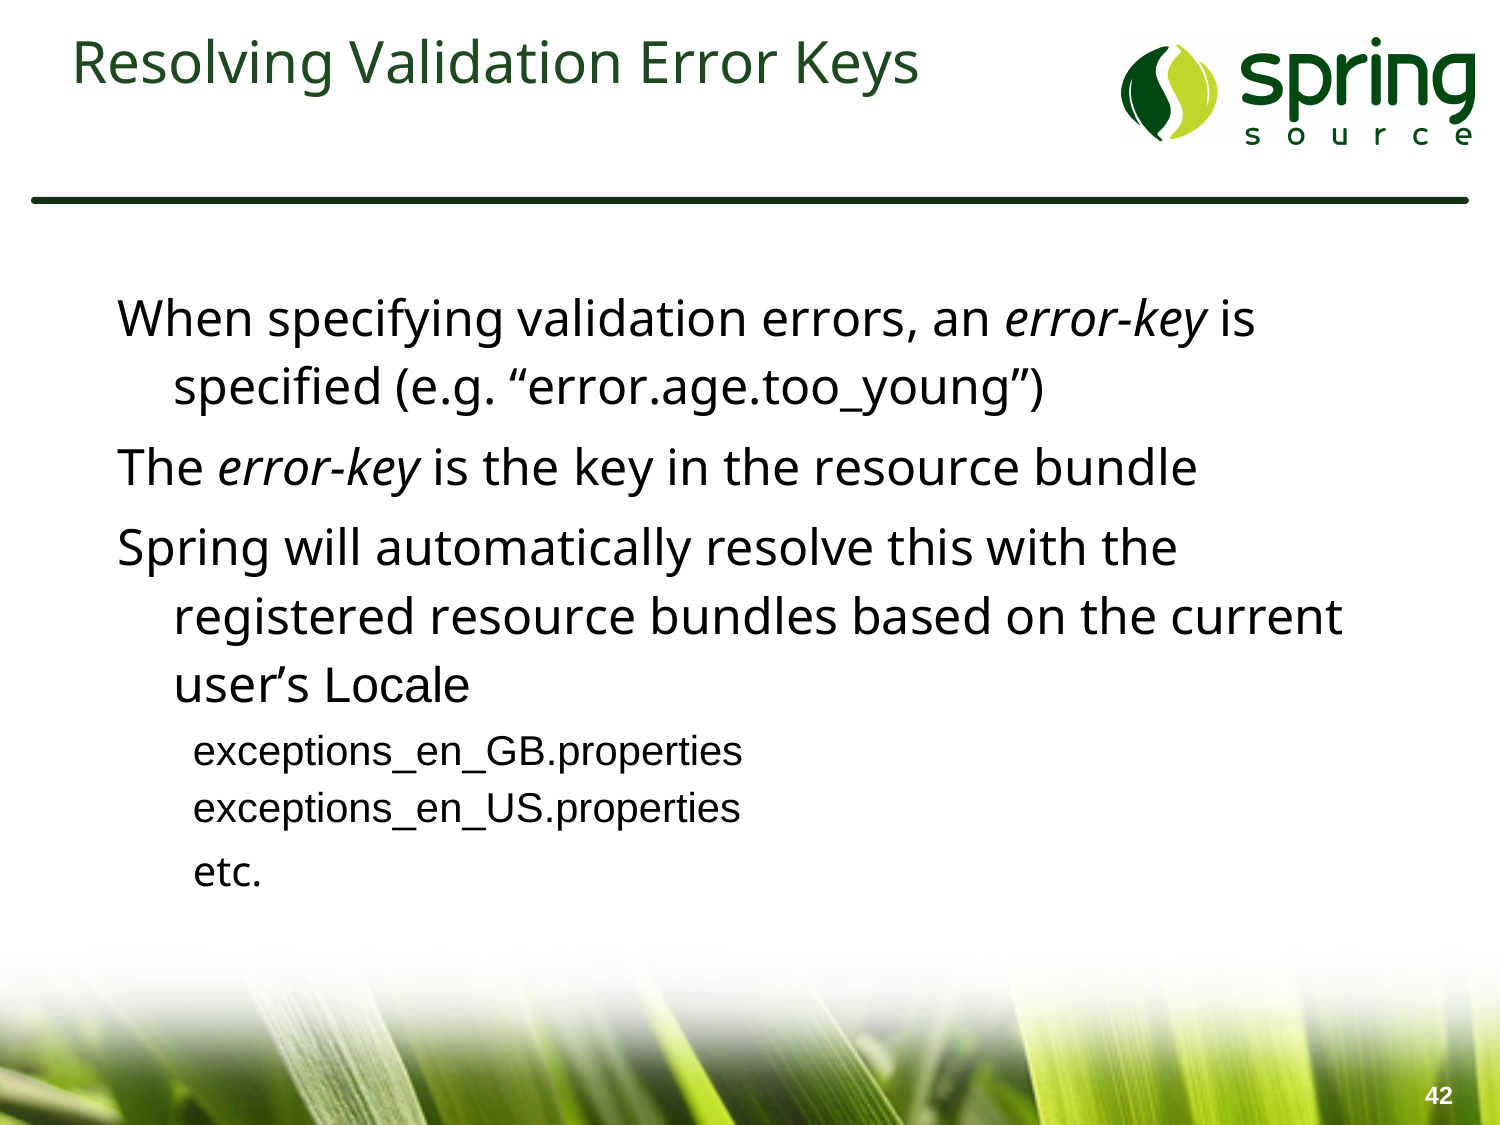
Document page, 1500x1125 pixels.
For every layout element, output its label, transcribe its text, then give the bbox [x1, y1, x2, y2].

picture [1121, 37, 1475, 145]
title Resolving Validation Error Keys [56, 13, 1089, 177]
list When specifying validation errors, an error-key is specified (e.g. “error.age.too_young”) The error-key is the key in the resource bundle Spring will automatically resolve this with the registered resource bundles based on the current user’s Locale exceptions_en_GB.properties exceptions_en_US.properties etc. [103, 275, 1394, 938]
picture [0, 944, 1500, 1125]
